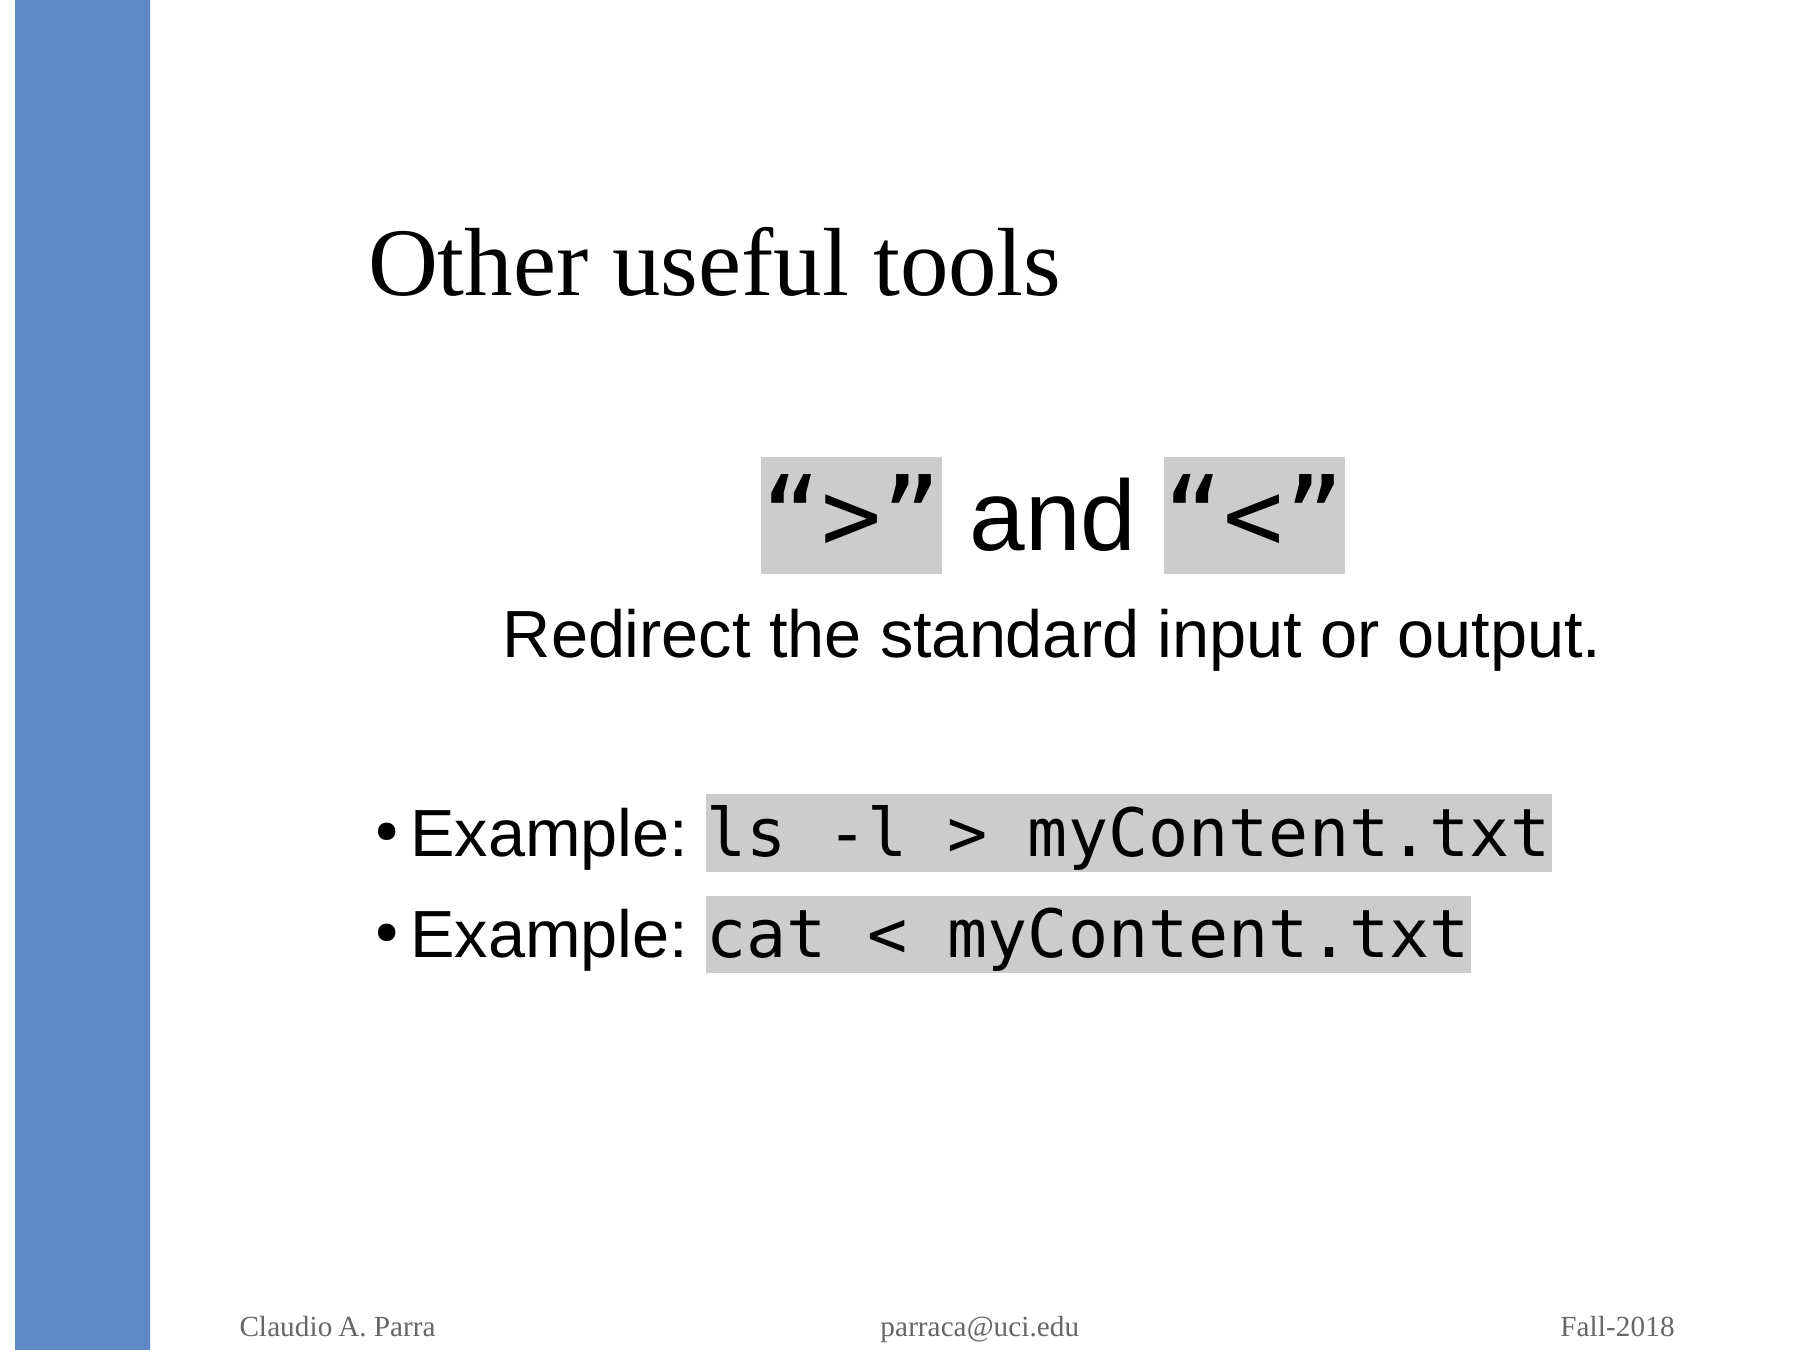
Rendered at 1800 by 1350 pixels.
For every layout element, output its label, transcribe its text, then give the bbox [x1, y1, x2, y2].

text_box “>” and “<” Redirect the standard input or output. Example: ls -l > myContent.txt Example: cat < myContent.txt [360, 449, 1711, 1069]
subtitle Other useful tools [368, 101, 1531, 424]
